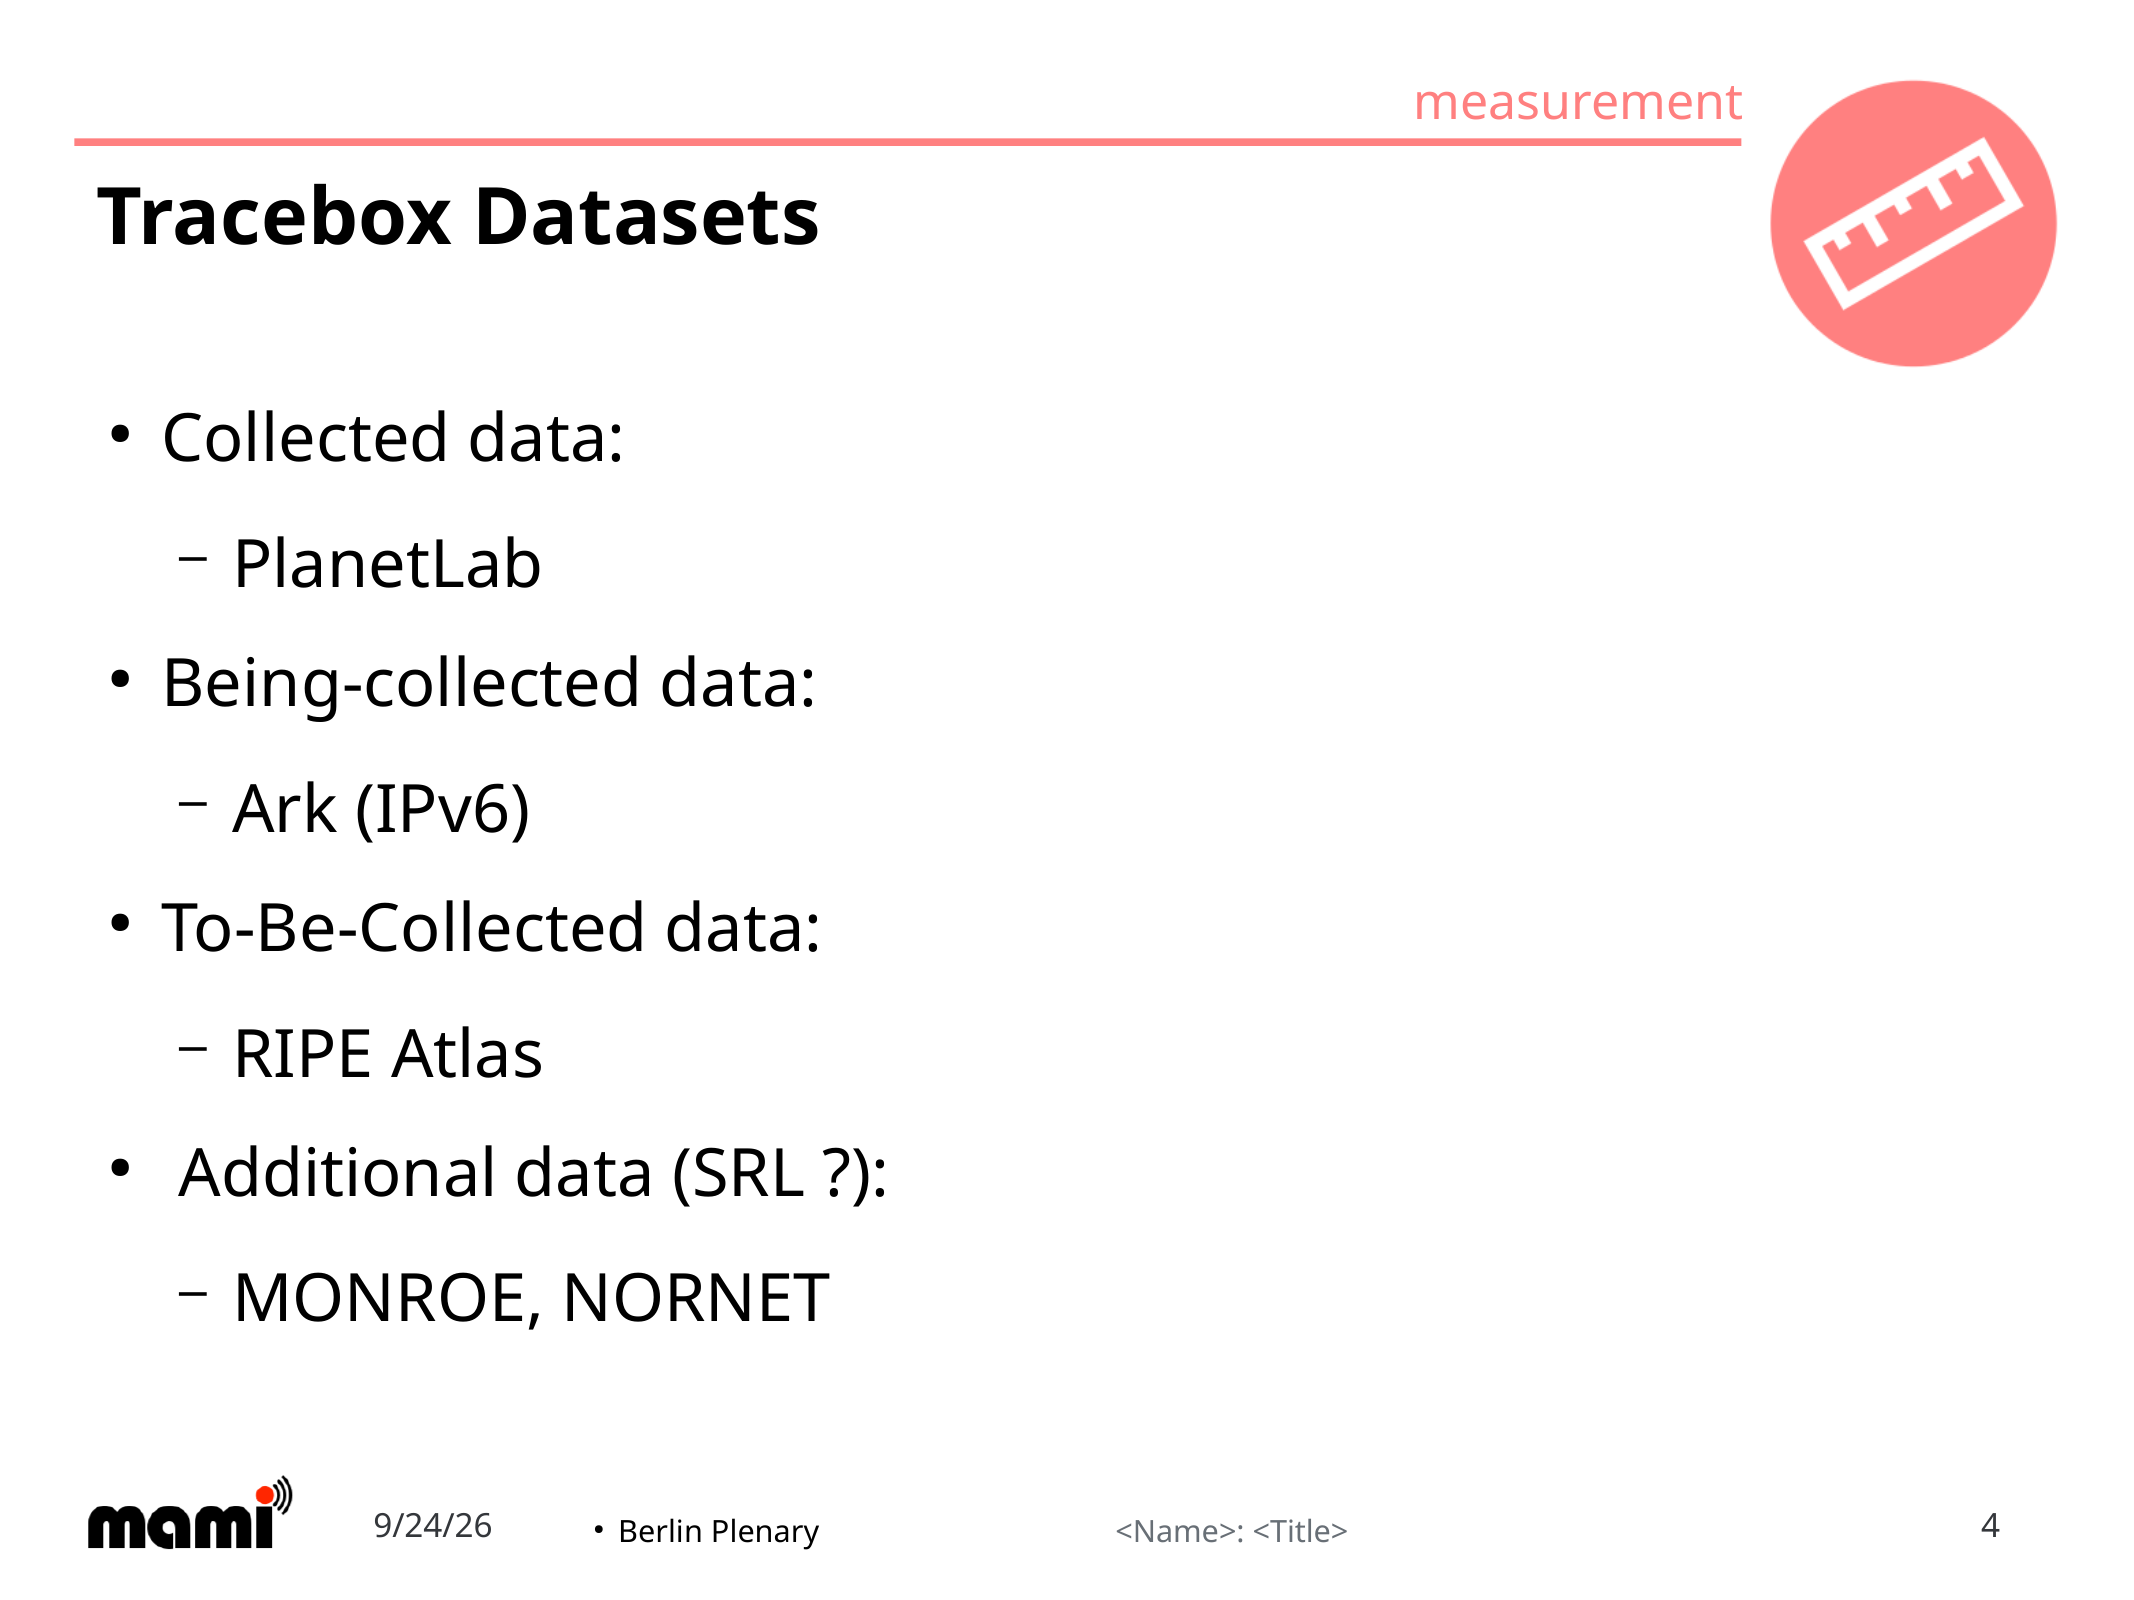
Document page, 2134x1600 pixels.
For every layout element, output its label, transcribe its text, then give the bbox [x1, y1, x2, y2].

list Collected data: PlanetLab Being-collected data: Ark (IPv6) To-Be-Collected data: RIPE Atlas Additional data (SRL ?): MONROE, NORNET [75, 371, 2053, 1462]
picture [1757, 73, 2071, 387]
title Tracebox Datasets [75, 144, 1700, 371]
picture [86, 1473, 294, 1552]
list Berlin Plenary [570, 1496, 1894, 1556]
slide_number <number> [1931, 1496, 2050, 1556]
slide_number 7/7/16 [329, 1496, 537, 1556]
